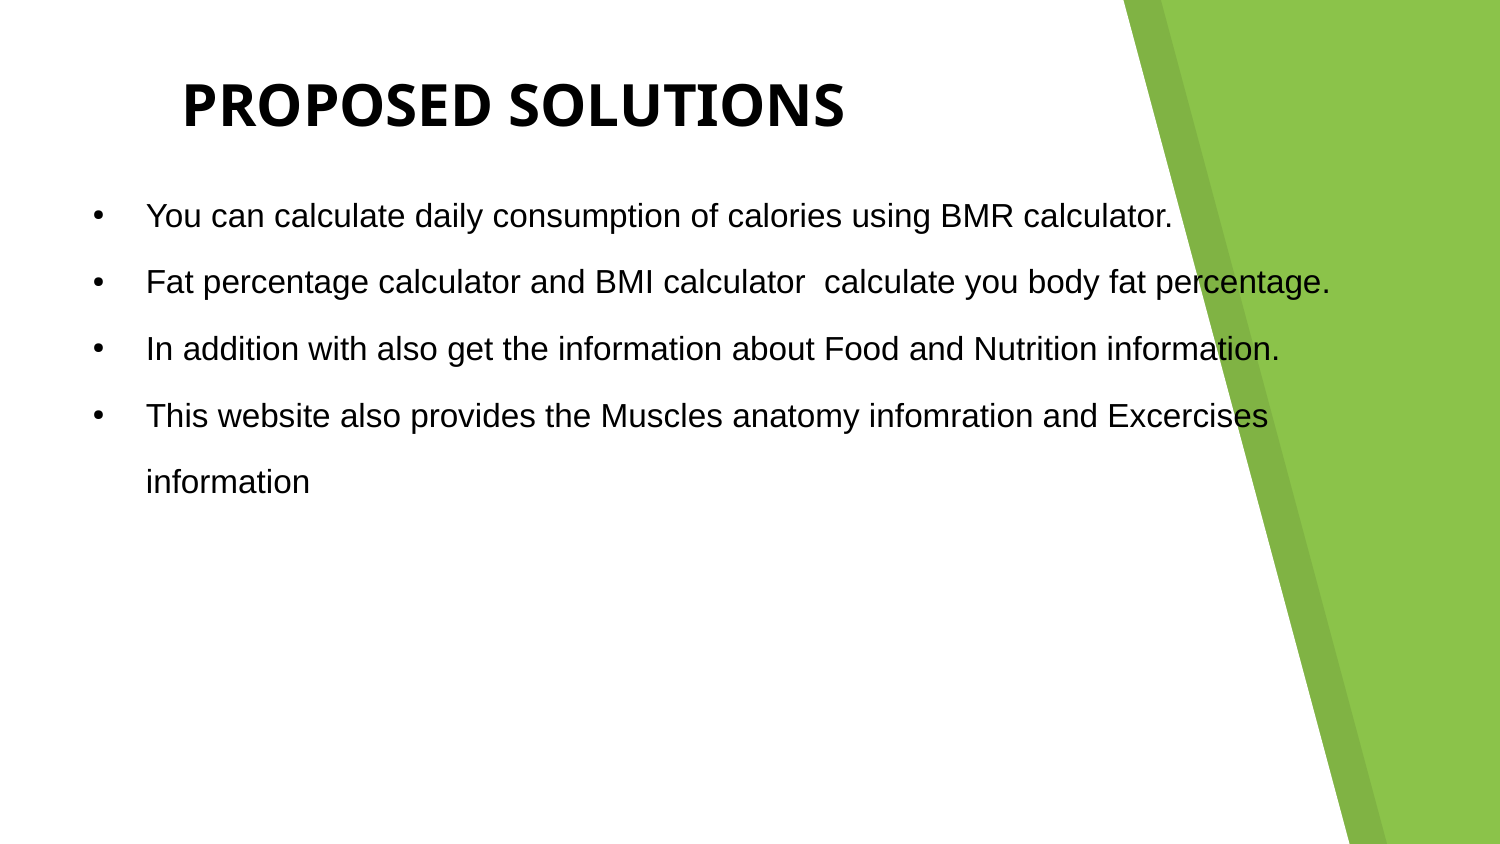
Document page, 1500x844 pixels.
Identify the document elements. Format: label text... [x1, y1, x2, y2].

title Proposed Solutions [75, 33, 1425, 175]
list You can calculate daily consumption of calories using BMR calculator. Fat percentage calculator and BMI calculator calculate you body fat percentage. In addition with also get the information about Food and Nutrition information. This website also provides the Muscles anatomy infomration and Excercises information [75, 197, 1425, 687]
